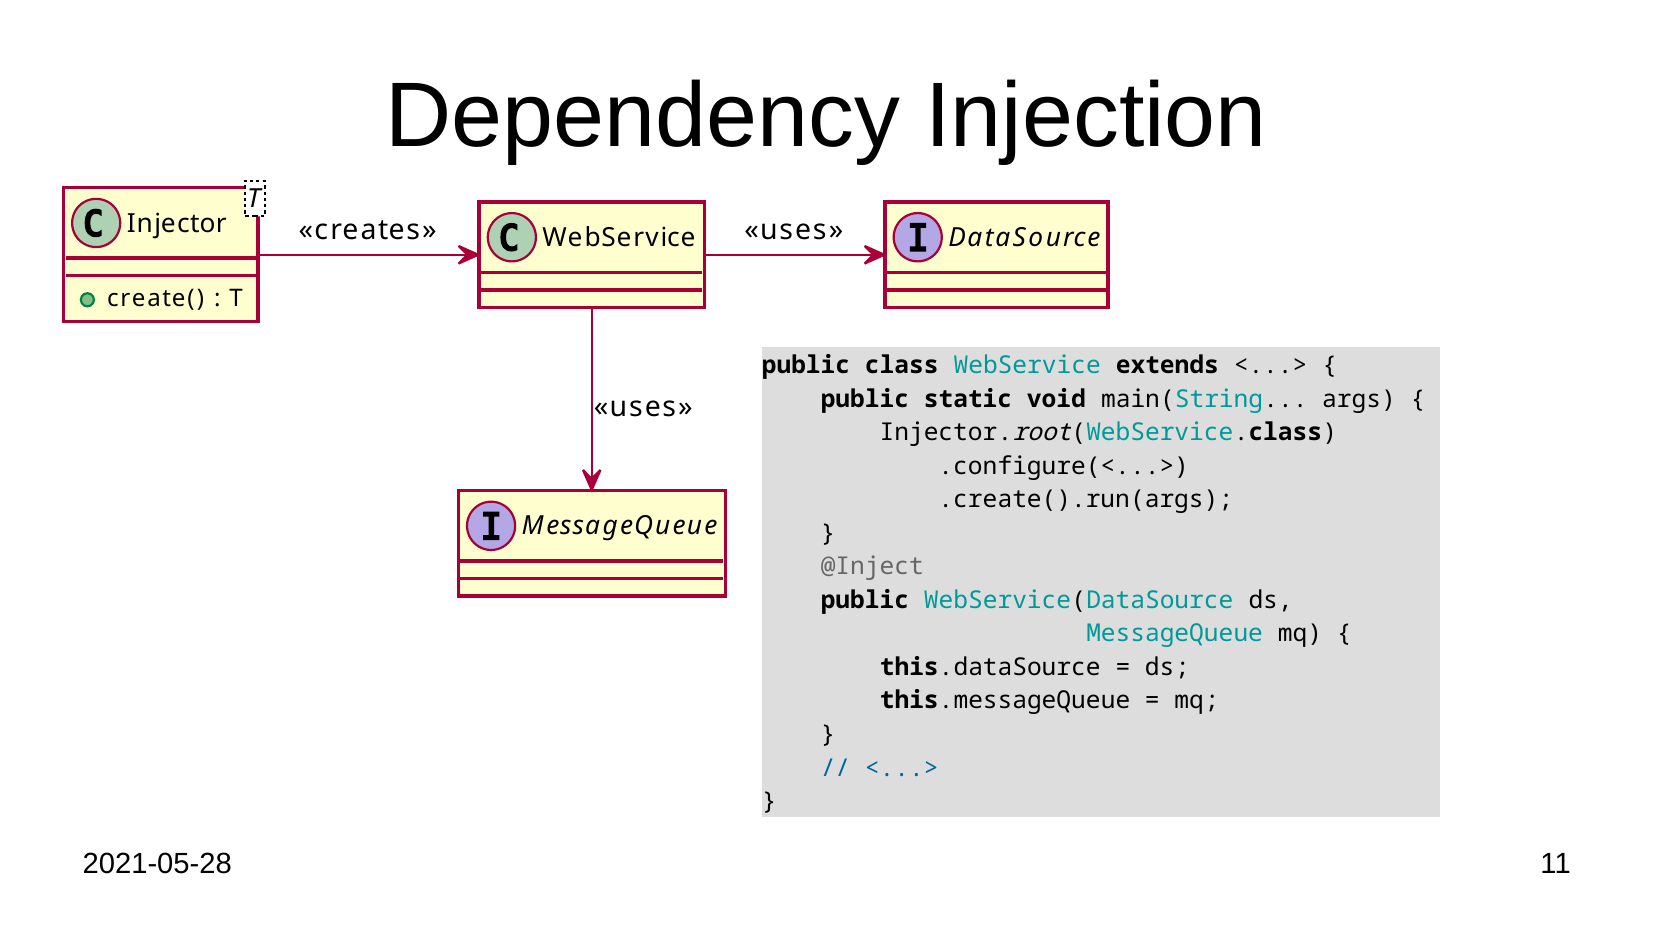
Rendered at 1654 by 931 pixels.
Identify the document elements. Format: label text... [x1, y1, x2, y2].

title Dependency Injection [82, 37, 1571, 193]
picture [47, 165, 1139, 626]
list public class WebService extends <...> { public static void main(String... args) { Injector.root(WebService.class) .configure(<...>) .create().run(args); } @Inject public WebService(DataSource ds, MessageQueue mq) { this.dataSource = ds; this.messageQueue = mq; } // <...> } [761, 347, 1589, 833]
